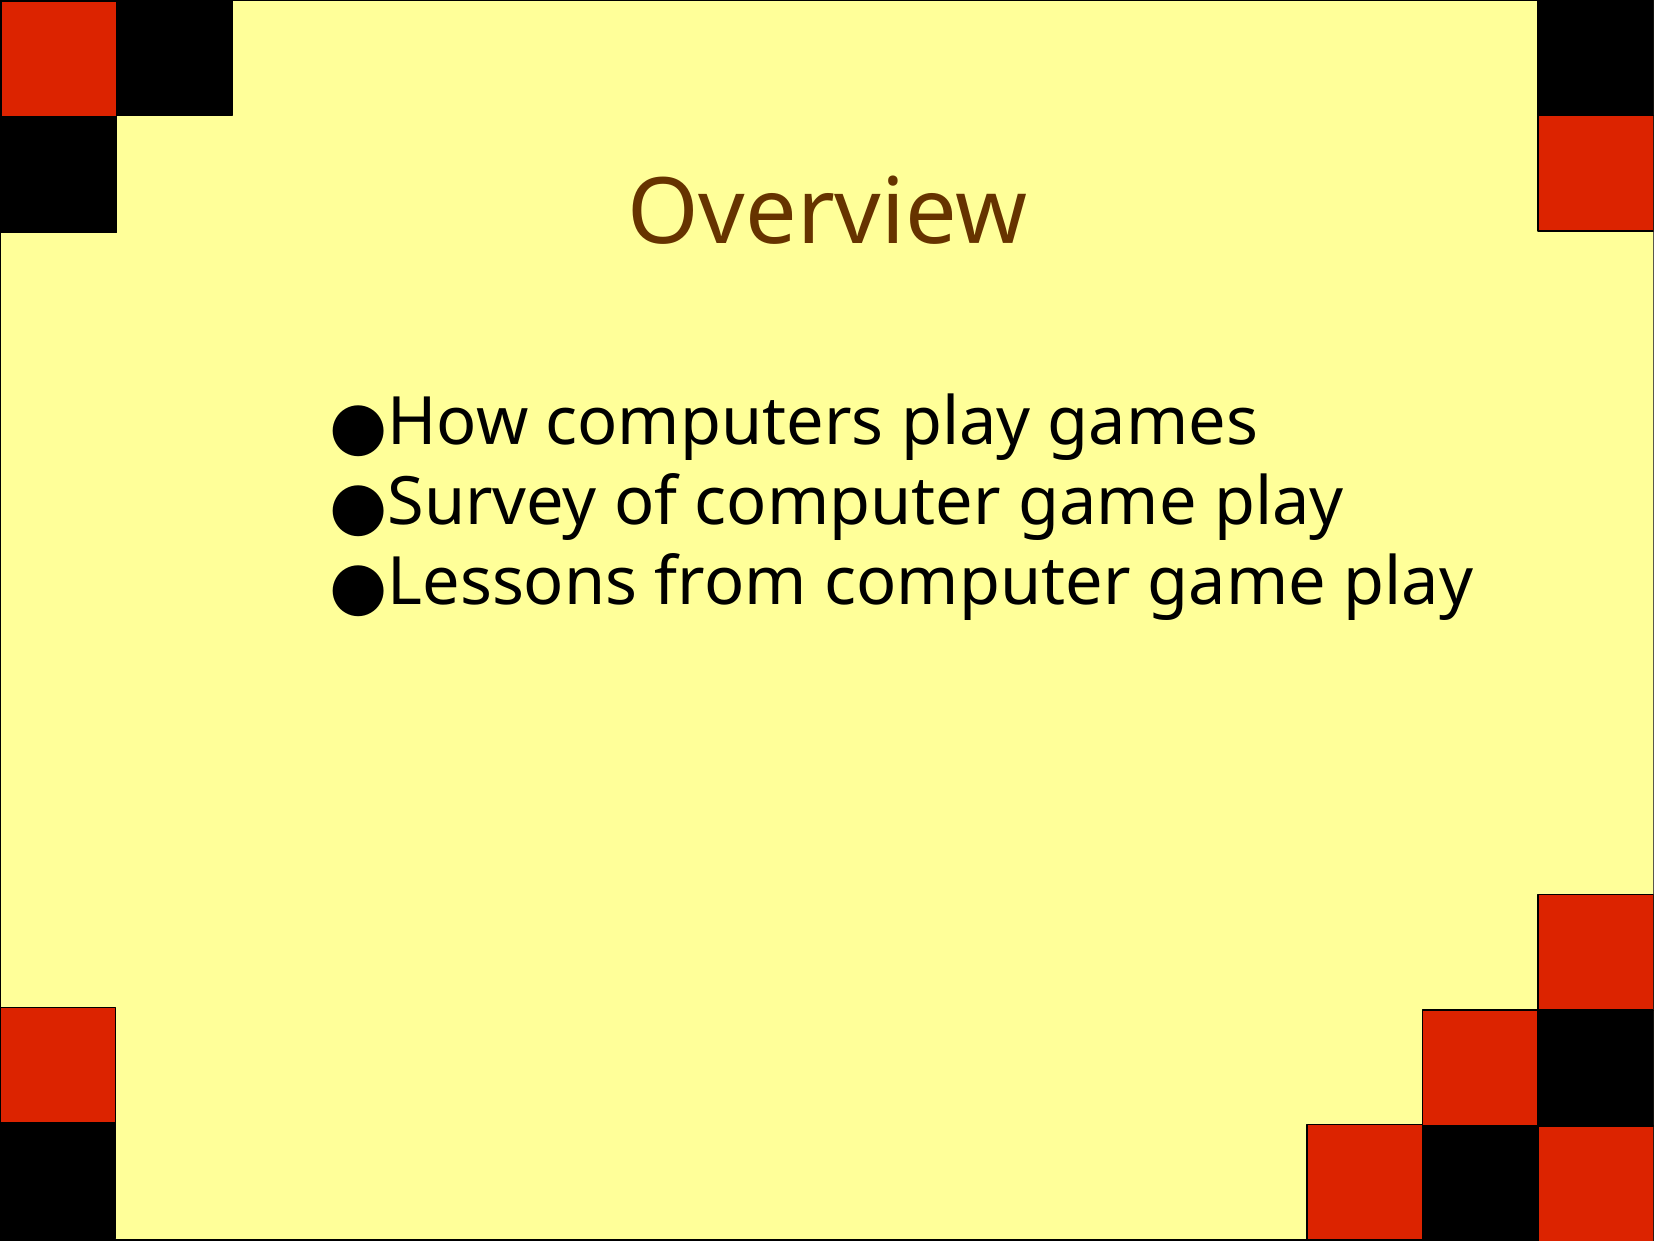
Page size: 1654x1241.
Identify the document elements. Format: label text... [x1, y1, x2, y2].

text_box How computers play games Survey of computer game play Lessons from computer game play [312, 377, 1534, 1127]
text_box Overview [121, 102, 1534, 310]
